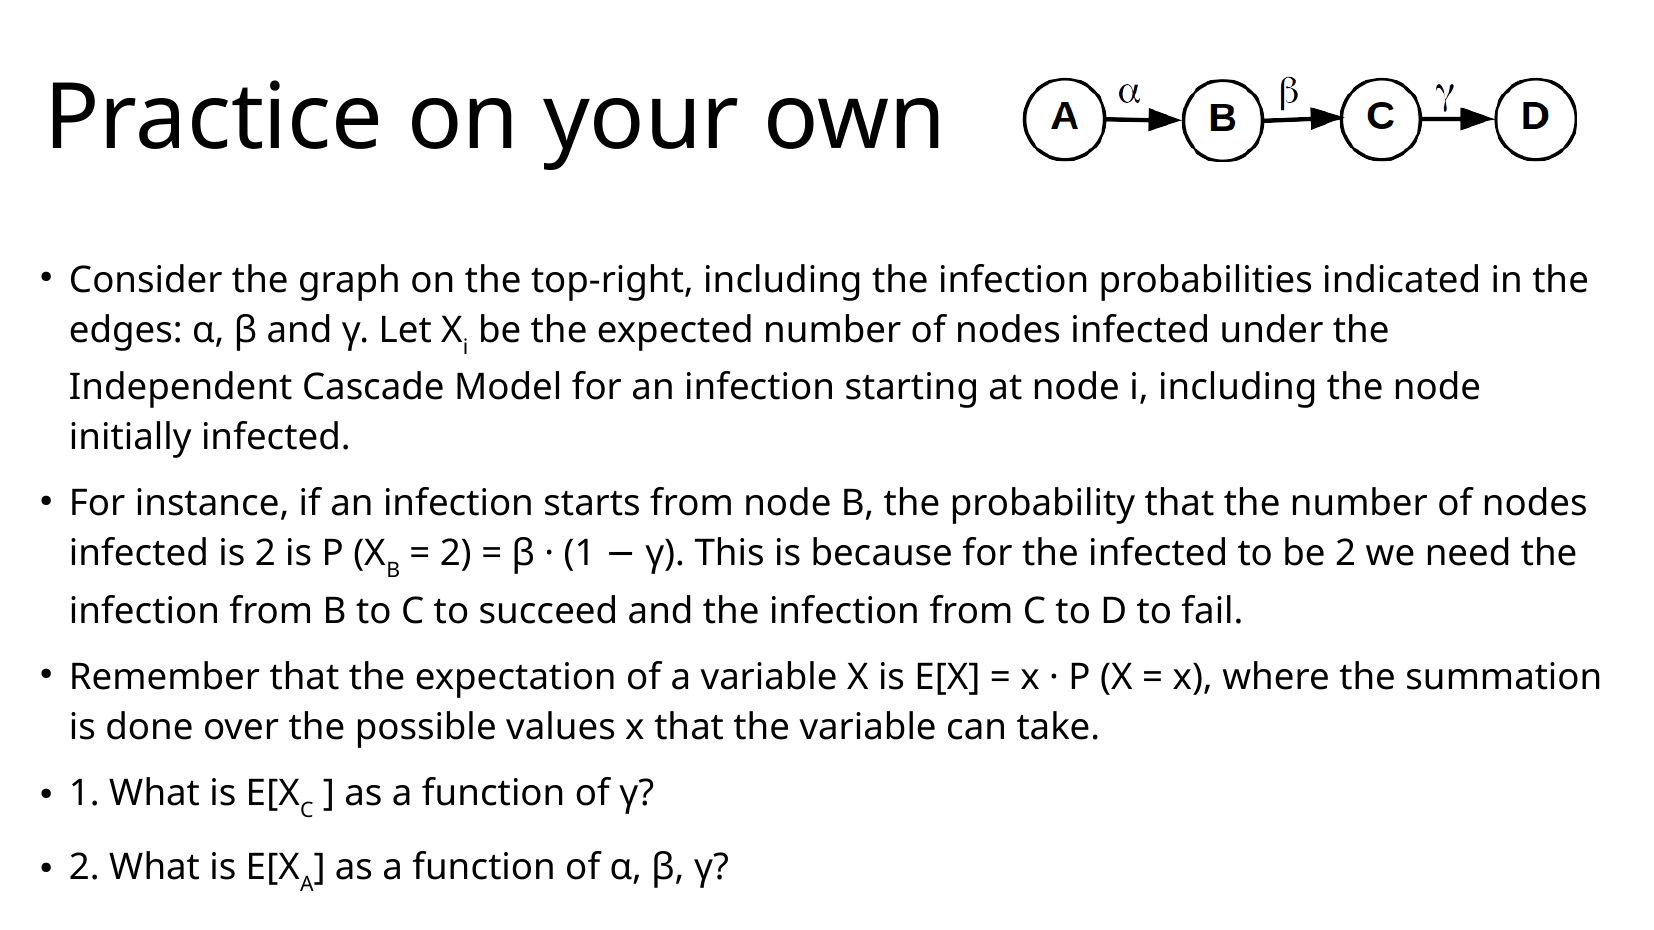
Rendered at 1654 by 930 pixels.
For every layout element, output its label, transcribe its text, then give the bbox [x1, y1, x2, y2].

picture [997, 44, 1593, 195]
list Consider the graph on the top-right, including the infection probabilities indicated in the edges: α, β and γ. Let Xi be the expected number of nodes infected under the Independent Cascade Model for an infection starting at node i, including the node initially infected. For instance, if an infection starts from node B, the probability that the number of nodes infected is 2 is P (XB = 2) = β · (1 − γ). This is because for the infected to be 2 we need the infection from B to C to succeed and the infection from C to D to fail. Remember that the expectation of a variable X is E[X] = x · P (X = x), where the summation is done over the possible values x that the variable can take. 1. What is E[XC ] as a function of γ? 2. What is E[XA] as a function of α, β, γ? [30, 252, 1606, 901]
title Practice on your own [11, 1, 980, 225]
